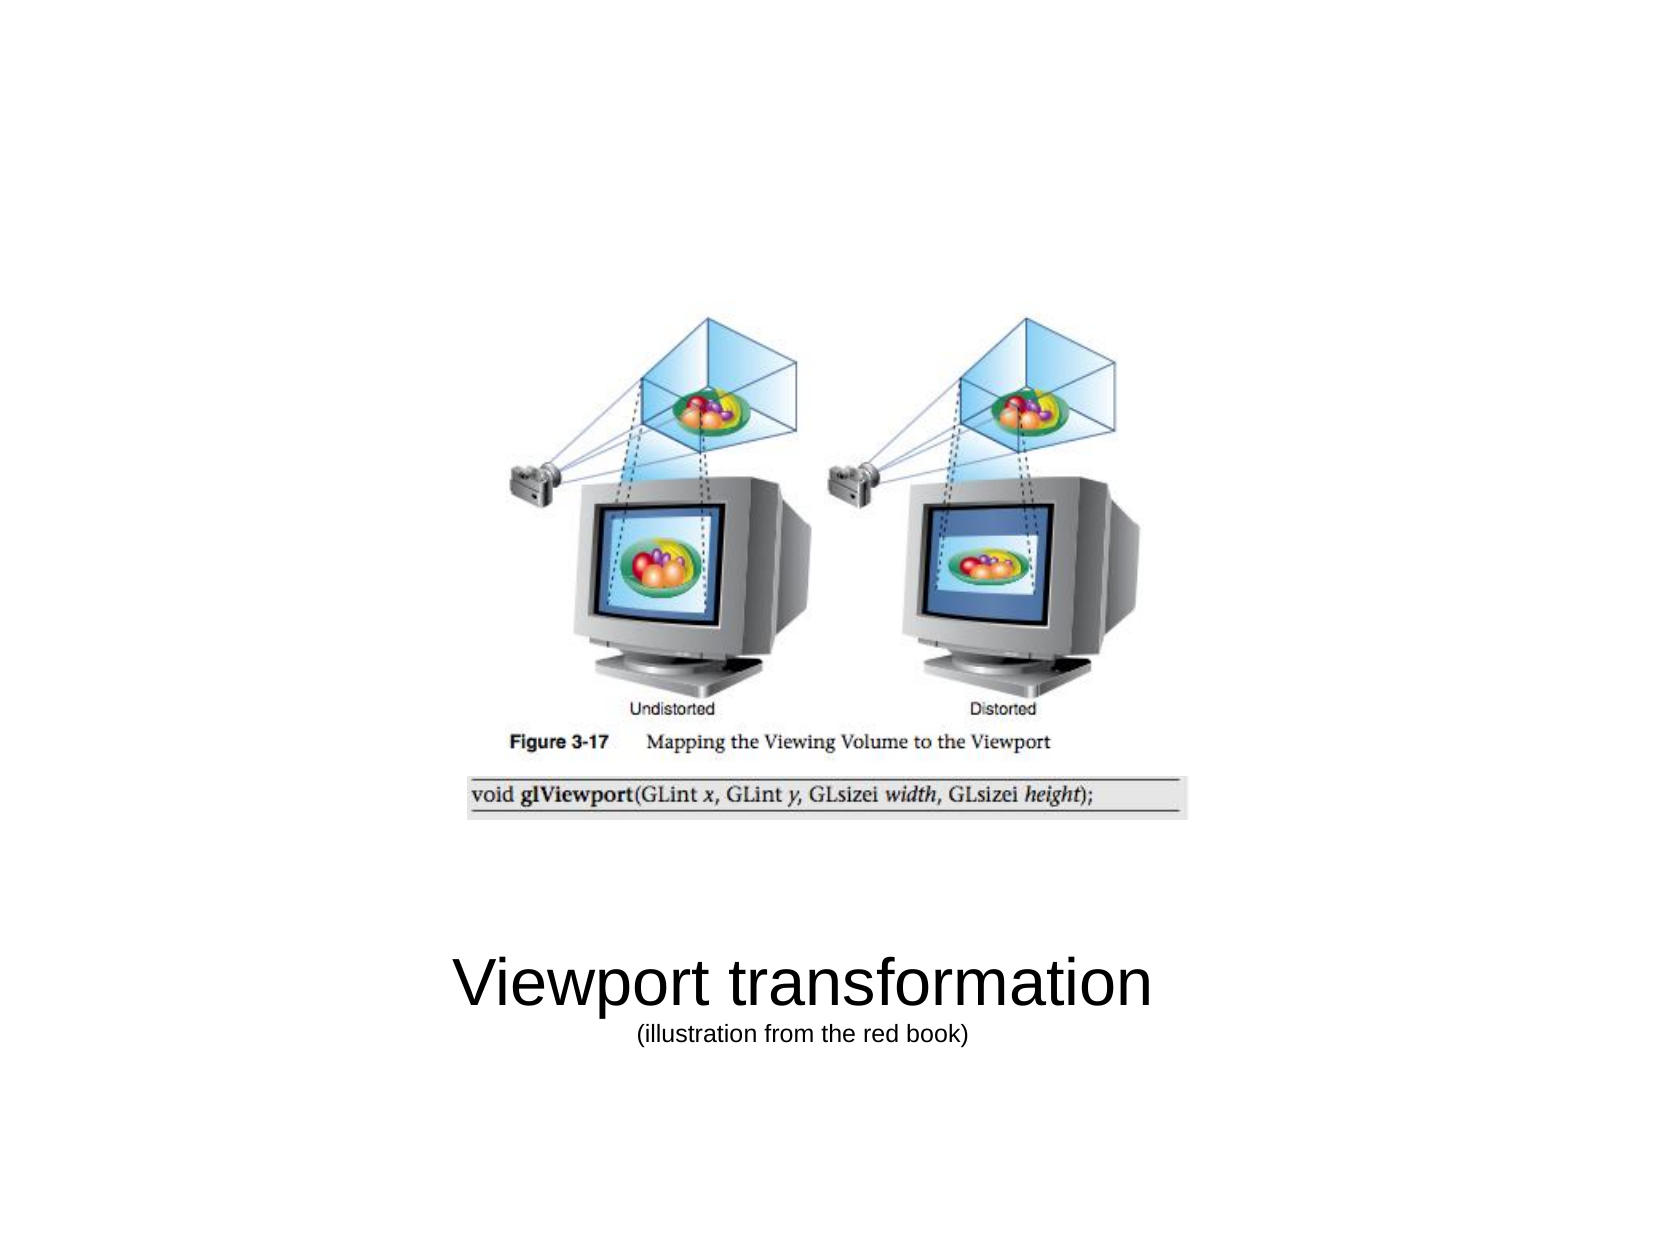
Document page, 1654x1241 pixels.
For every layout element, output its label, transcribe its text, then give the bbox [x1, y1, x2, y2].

picture [505, 301, 1152, 763]
picture [467, 776, 1191, 820]
subtitle Viewport transformation (illustration from the red book) [59, 945, 1548, 1123]
